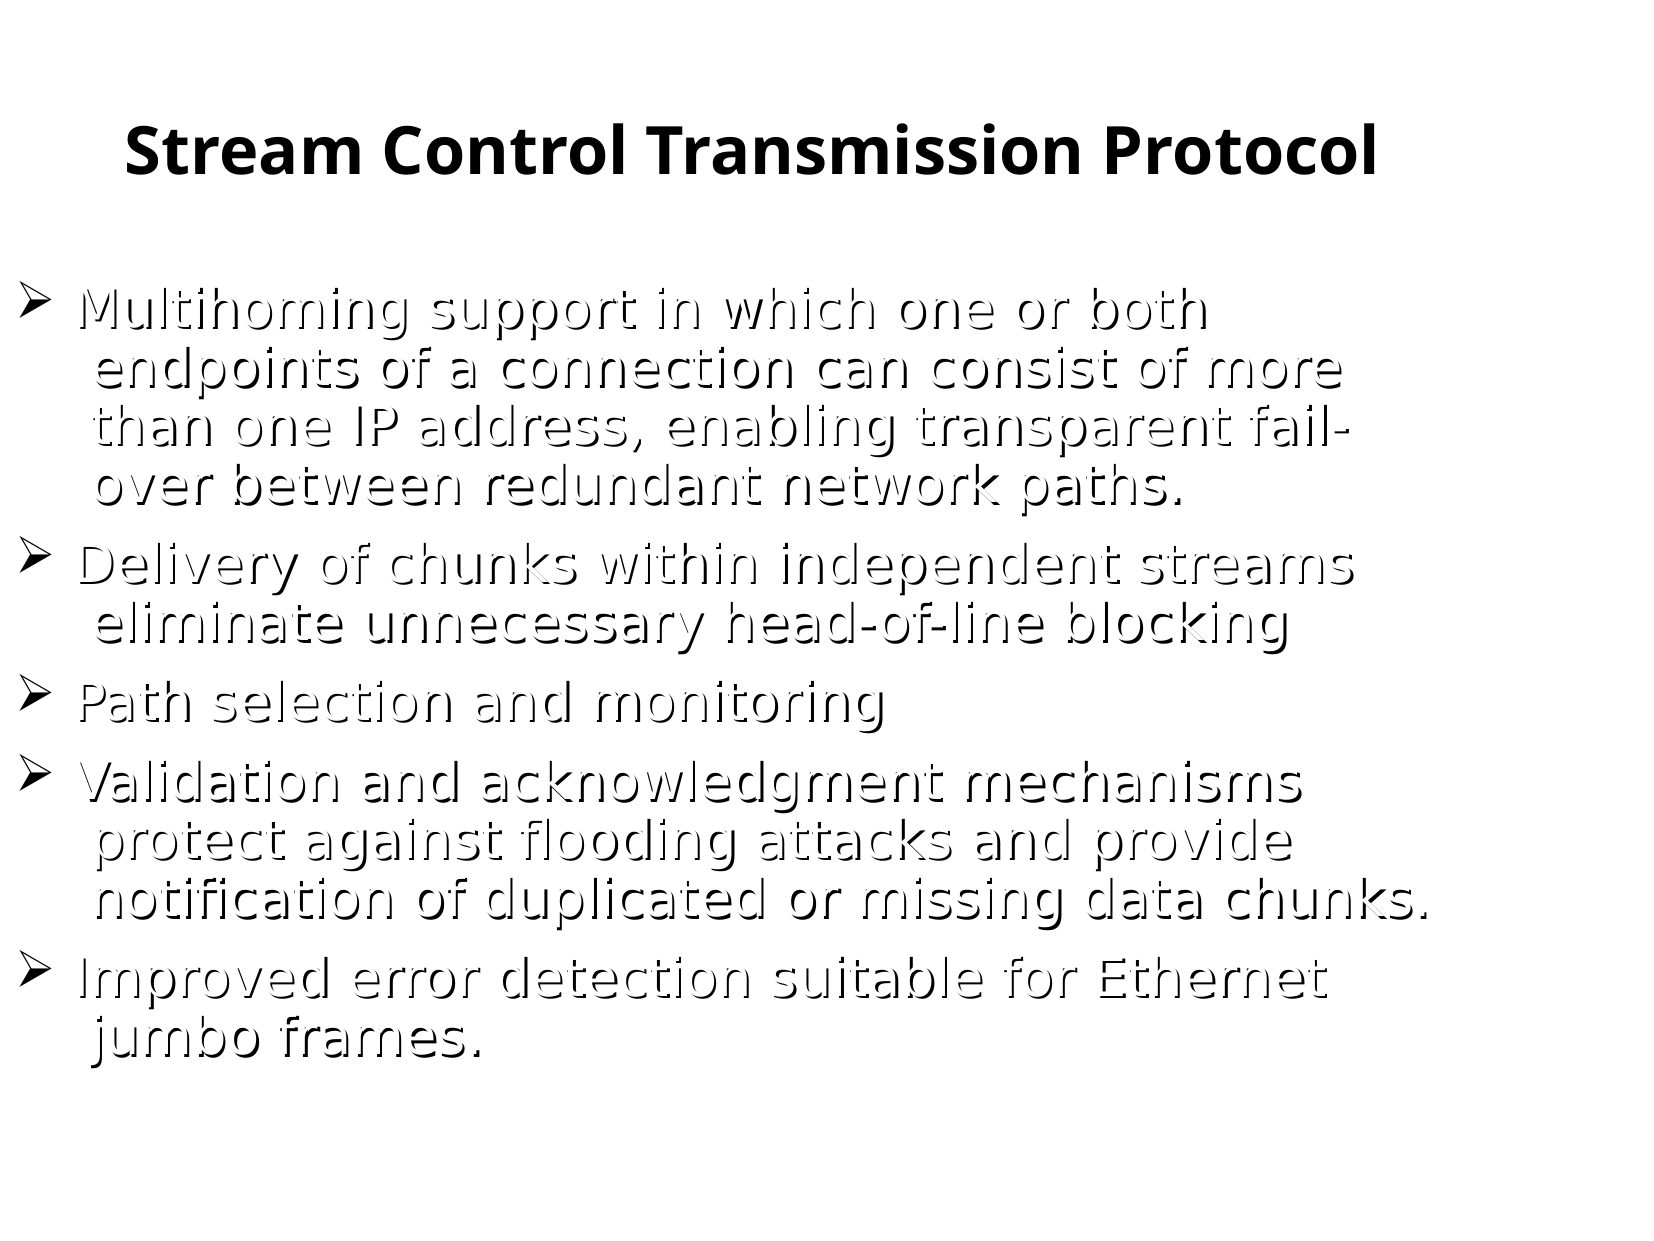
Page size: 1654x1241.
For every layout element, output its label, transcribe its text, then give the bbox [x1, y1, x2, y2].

title Stream Control Transmission Protocol [0, 49, 1489, 257]
subtitle Multihoming support in which one or both endpoints of a connection can consist of more than one IP address, enabling transparent fail-over between redundant network paths. Delivery of chunks within independent streams eliminate unnecessary head-of-line blocking Path selection and monitoring Validation and acknowledgment mechanisms protect against flooding attacks and provide notification of duplicated or missing data chunks. Improved error detection suitable for Ethernet jumbo frames. [0, 232, 1456, 1115]
